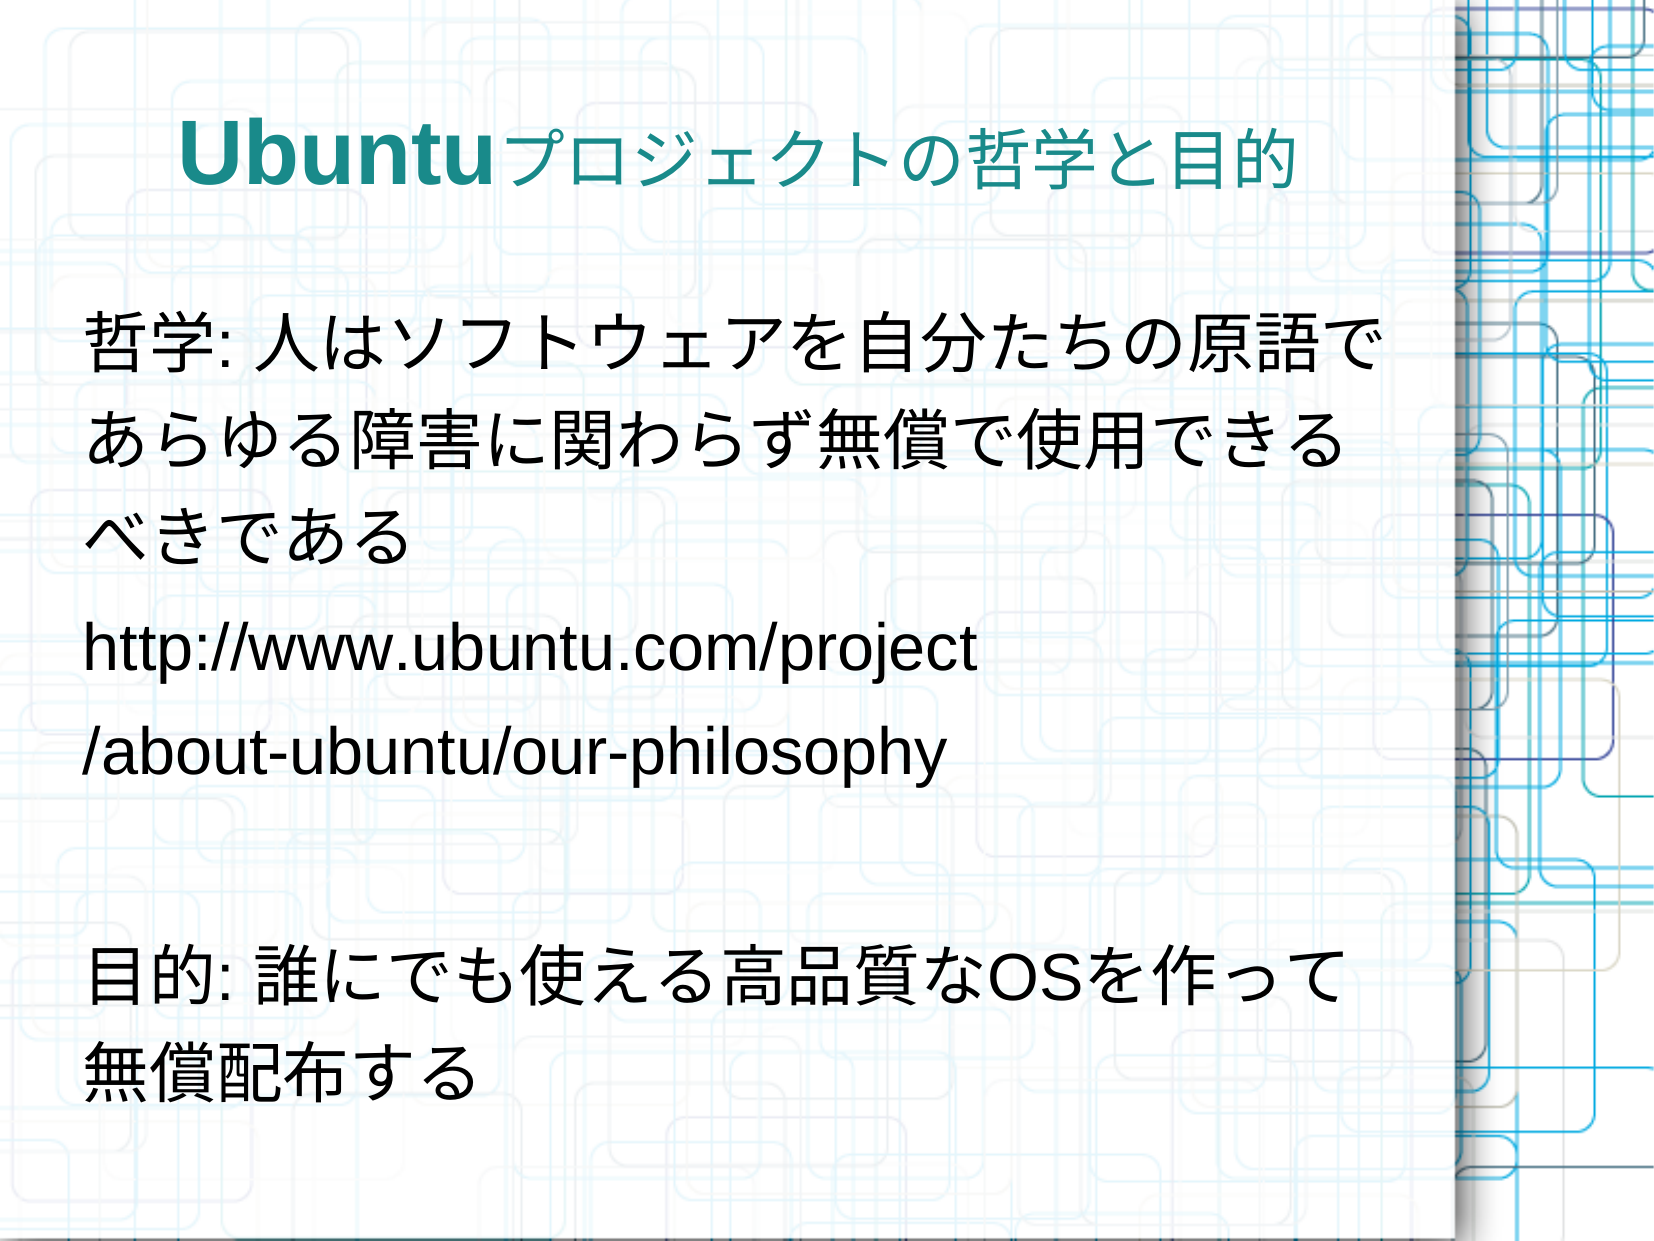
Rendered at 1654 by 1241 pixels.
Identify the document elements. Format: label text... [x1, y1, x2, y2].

title Ubuntuプロジェクトの哲学と目的 [59, 49, 1418, 257]
list 哲学: 人はソフトウェアを自分たちの原語であらゆる障害に関わらず無償で使用できるべきである http://www.ubuntu.com/project /about-ubuntu/our-philosophy 目的: 誰にでも使える高品質なOSを作って無償配布する [82, 290, 1418, 1084]
picture [0, 0, 1654, 1241]
